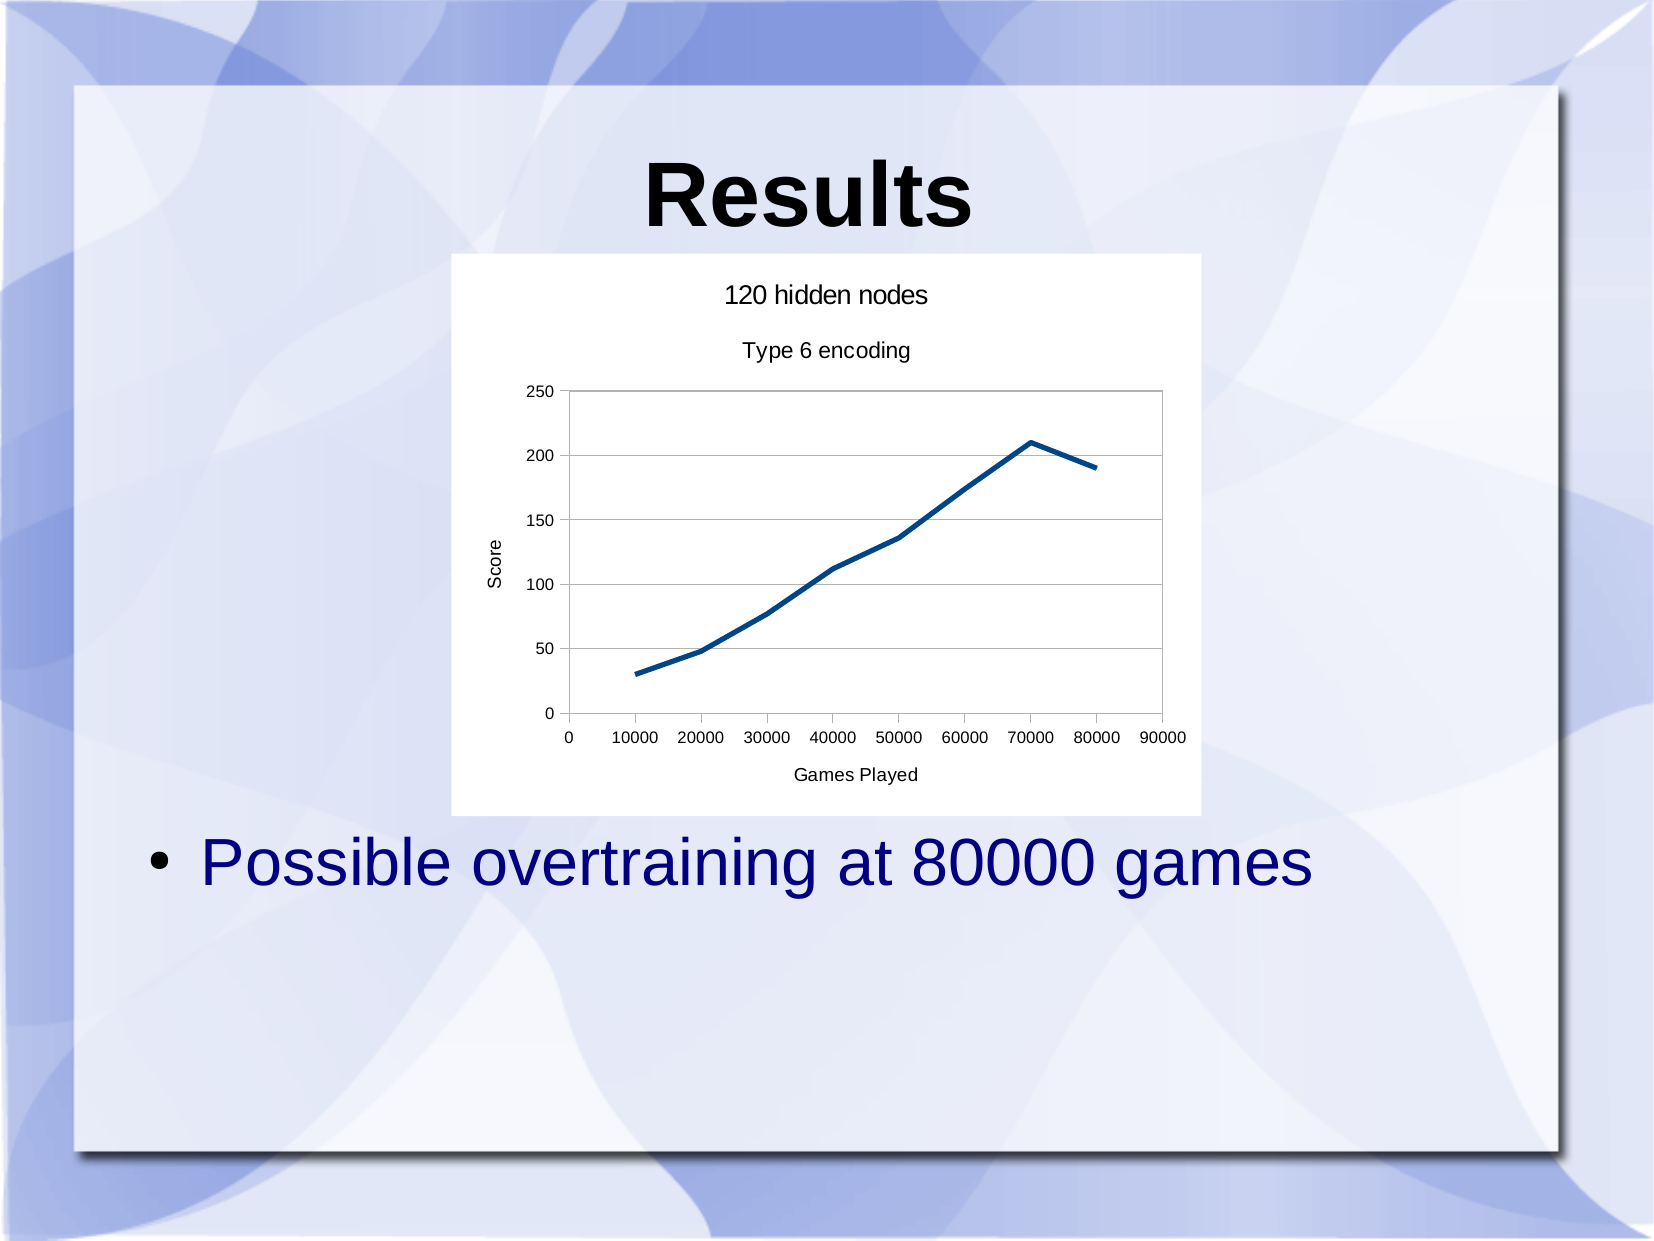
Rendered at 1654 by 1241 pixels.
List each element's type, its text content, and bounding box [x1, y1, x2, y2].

list Possible overtraining at 80000 games [129, 825, 1489, 1129]
title Results [82, 90, 1536, 298]
picture [0, 0, 1654, 1241]
chart [451, 253, 1202, 817]
